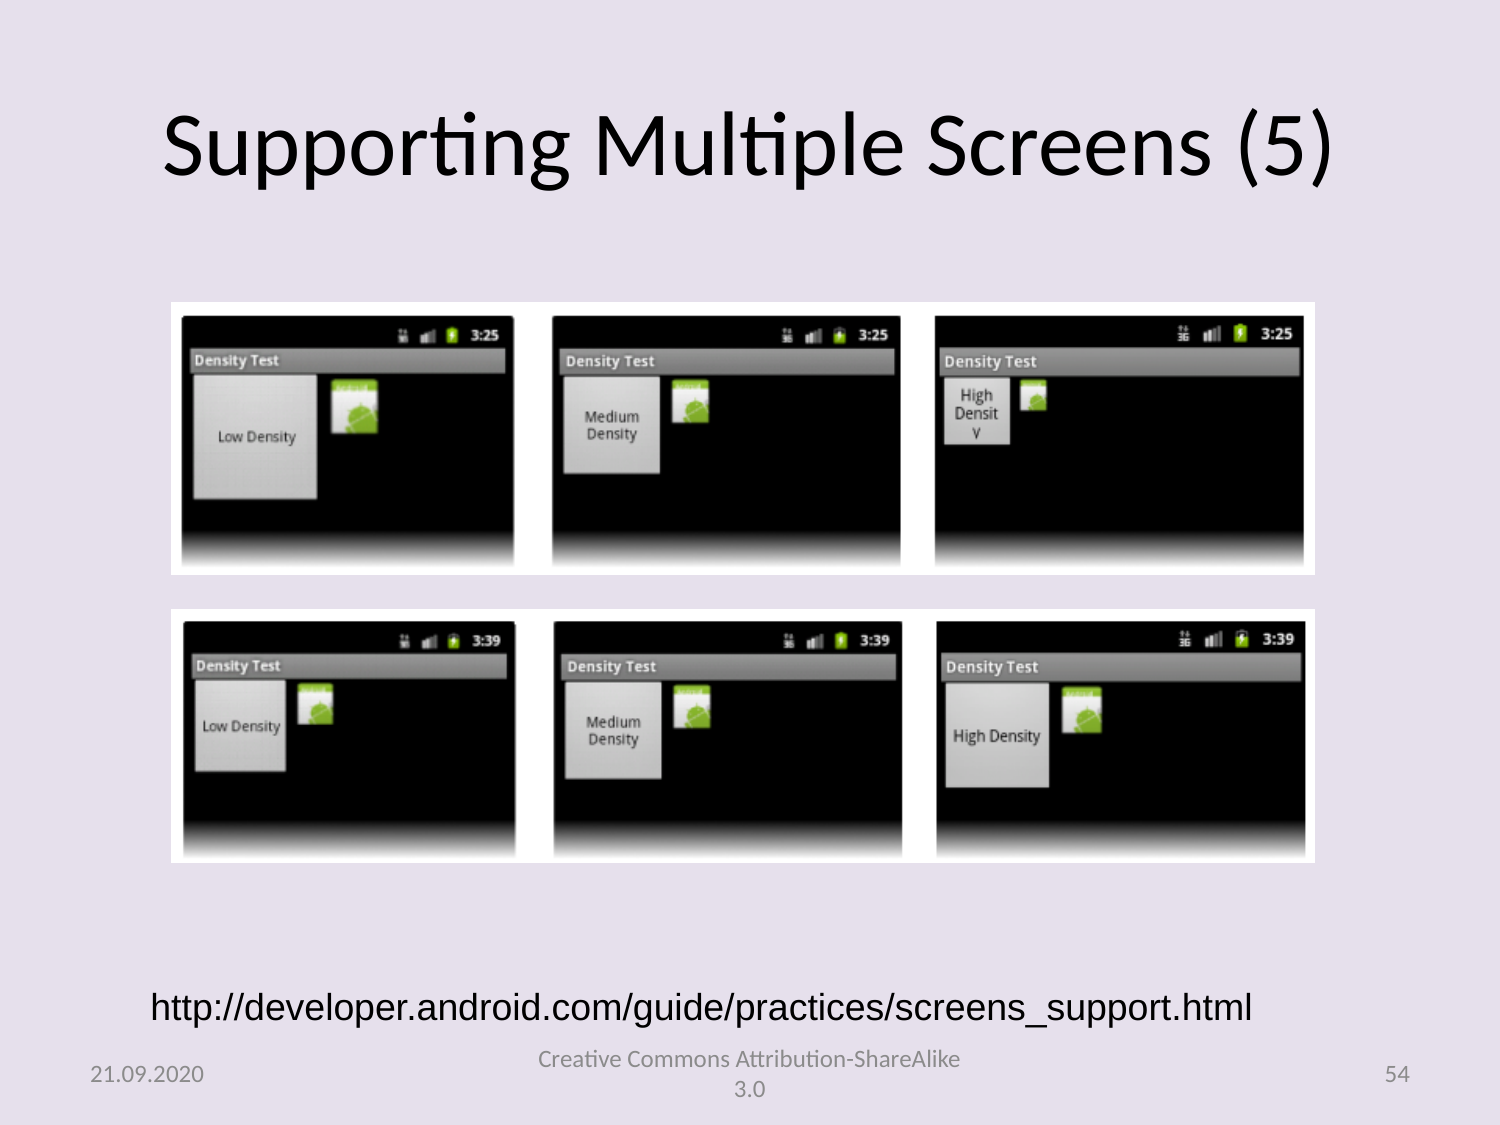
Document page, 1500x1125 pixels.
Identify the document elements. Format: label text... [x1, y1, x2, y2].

text_box http://developer.android.com/guide/practices/screens_support.html [135, 976, 1376, 1036]
title Supporting Multiple Screens (5) [75, 45, 1425, 233]
picture [171, 609, 1315, 863]
picture [171, 302, 1315, 575]
